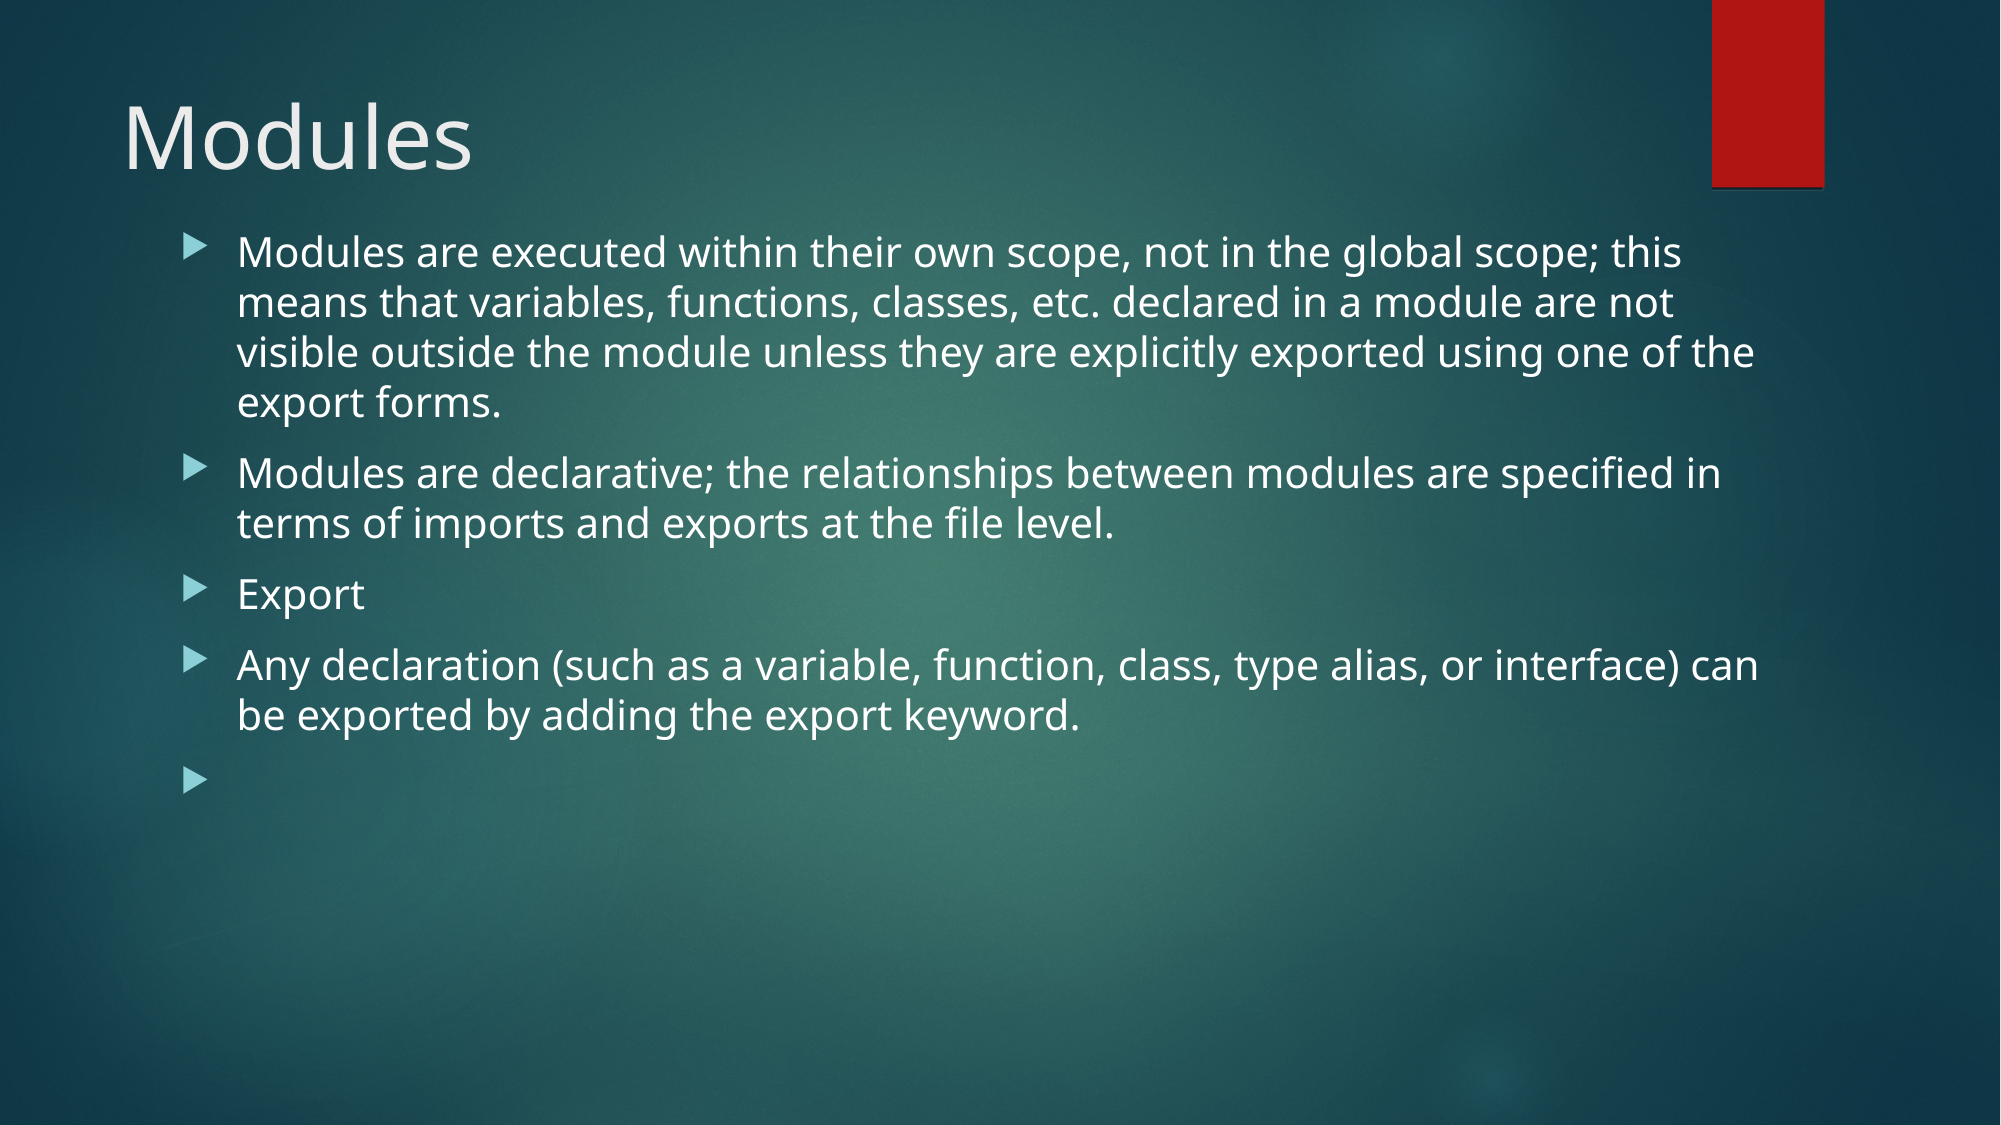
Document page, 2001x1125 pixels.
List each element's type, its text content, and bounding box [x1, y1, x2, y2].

picture [0, 0, 2001, 1125]
list Modules are executed within their own scope, not in the global scope; this means that variables, functions, classes, etc. declared in a module are not visible outside the module unless they are explicitly exported using one of the export forms. Modules are declarative; the relationships between modules are specified in terms of imports and exports at the file level. Export Any declaration (such as a variable, function, class, type alias, or interface) can be exported by adding the export keyword. [165, 218, 1792, 969]
title Modules [106, 74, 1649, 304]
